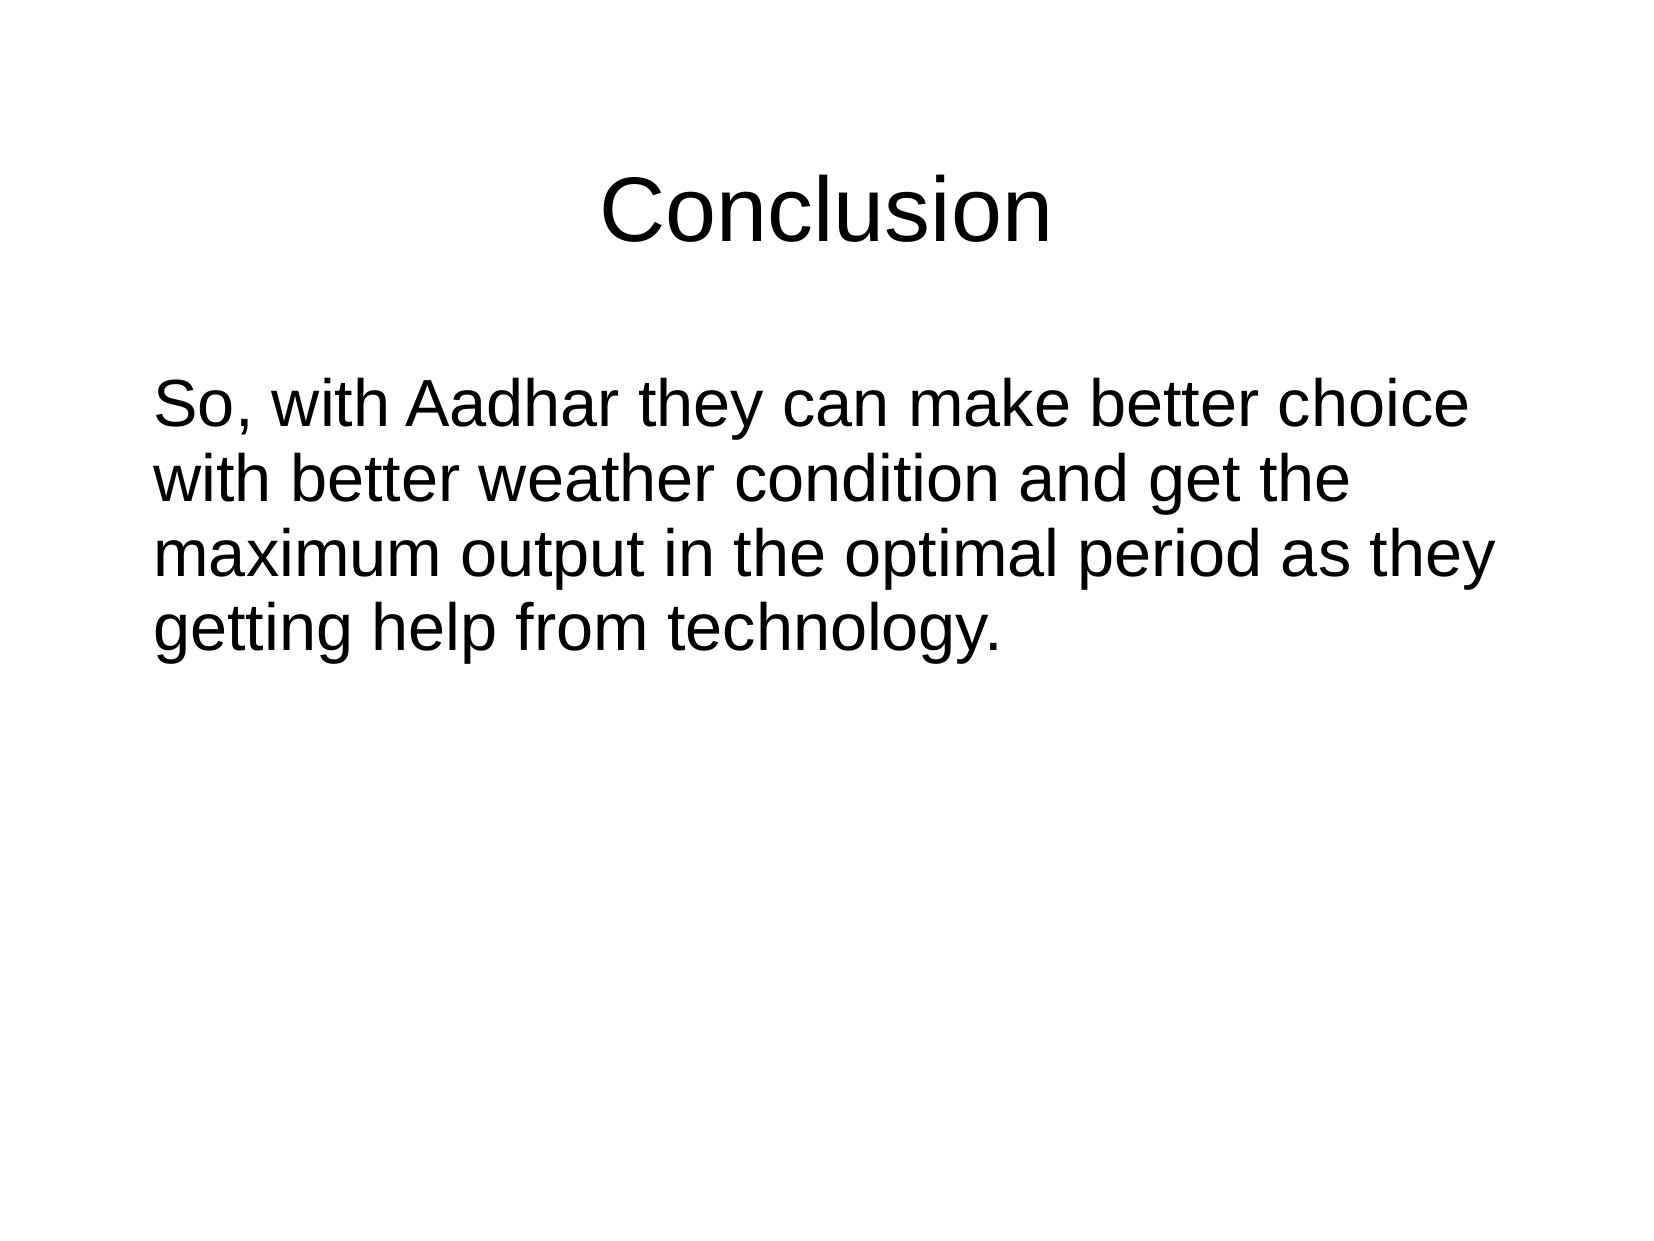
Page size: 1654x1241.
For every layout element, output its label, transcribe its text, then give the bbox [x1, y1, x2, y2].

title Conclusion [82, 106, 1571, 314]
list So, with Aadhar they can make better choice with better weather condition and get the maximum output in the optimal period as they getting help from technology. [82, 366, 1571, 1010]
